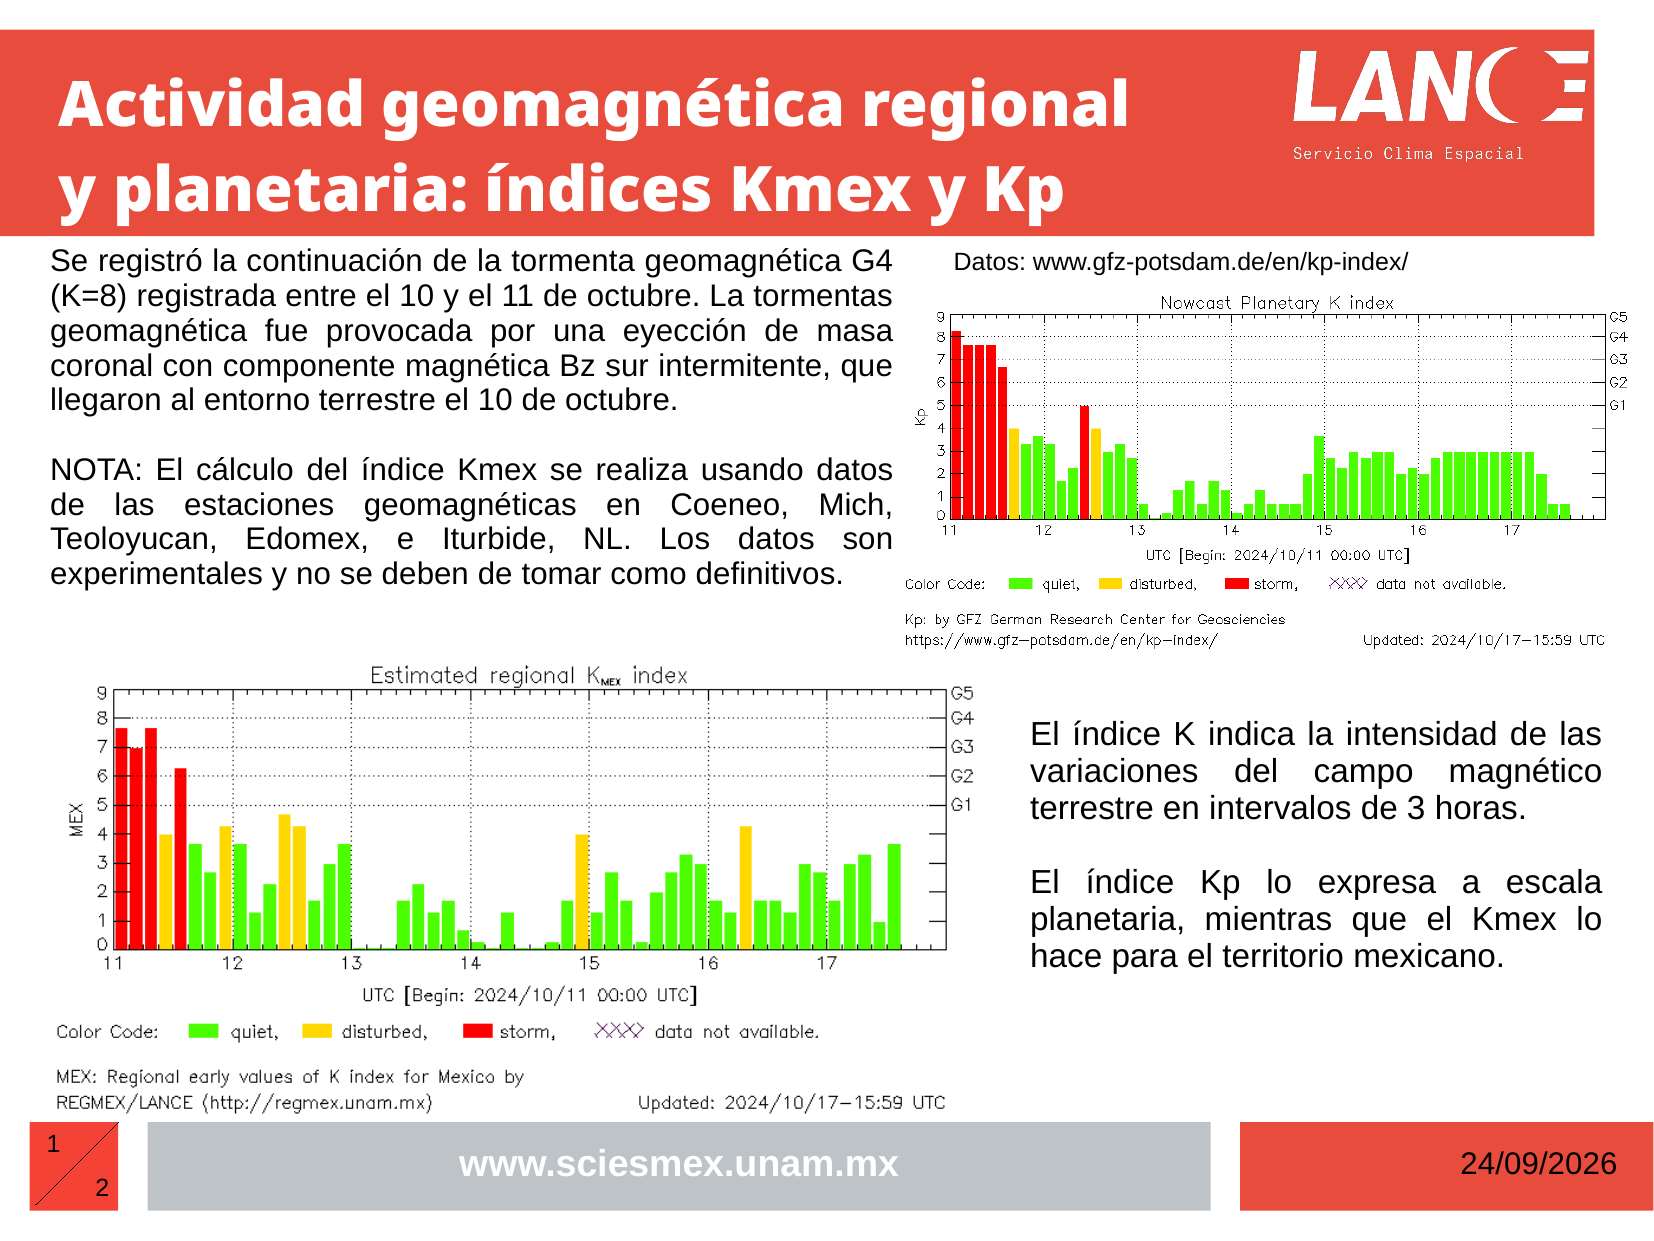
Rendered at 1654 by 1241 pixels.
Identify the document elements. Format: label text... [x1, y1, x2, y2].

picture [1293, 47, 1589, 162]
text_box El índice K indica la intensidad de las variaciones del campo magnético terrestre en intervalos de 3 horas. El índice Kp lo expresa a escala planetaria, mientras que el Kmex lo hace para el territorio mexicano. [1015, 707, 1619, 1052]
title Actividad geomagnética regional y planetaria: índices Kmex y Kp [59, 59, 1312, 207]
text_box 2 [35, 1151, 125, 1209]
picture [47, 277, 1642, 1116]
text_box www.sciesmex.unam.mx [153, 1122, 1205, 1205]
text_box 17/10/2024 [1424, 1122, 1654, 1205]
text_box Se registró la continuación de la tormenta geomagnética G4 (K=8) registrada entre el 10 y el 11 de octubre. La tormentas geomagnética fue provocada por una eyección de masa coronal con componente magnética Bz sur intermitente, que llegaron al entorno terrestre el 10 de octubre. NOTA: El cálculo del índice Kmex se realiza usando datos de las estaciones geomagnéticas en Coeneo, Mich, Teoloyucan, Edomex, e Iturbide, NL. Los datos son experimentales y no se deben de tomar como definitivos. [35, 236, 910, 770]
text_box <número> [31, 1122, 176, 1170]
text_box Datos: www.gfz-potsdam.de/en/kp-index/ [938, 240, 1436, 277]
